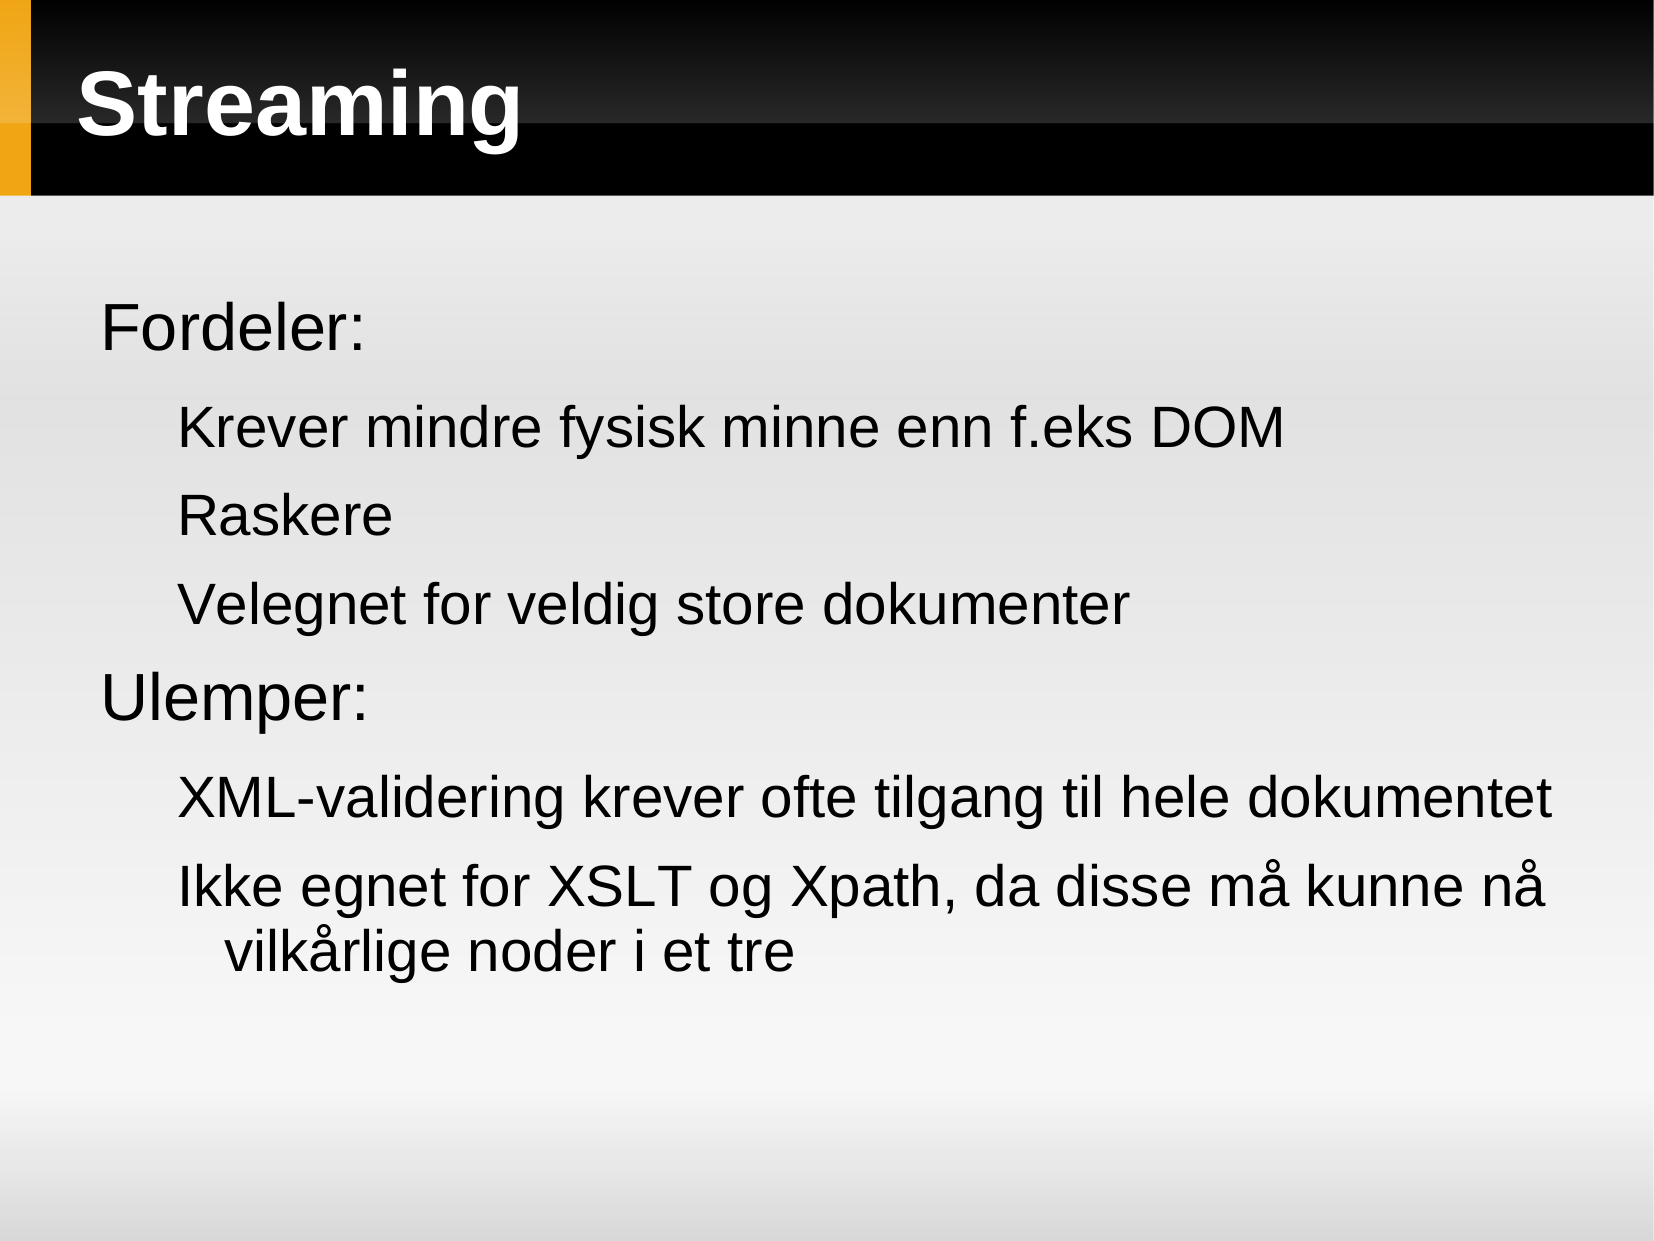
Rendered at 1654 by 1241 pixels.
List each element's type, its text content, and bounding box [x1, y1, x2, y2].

title Streaming [76, 7, 1565, 200]
picture [0, 0, 1654, 1241]
list Fordeler: Krever mindre fysisk minne enn f.eks DOM Raskere Velegnet for veldig store dokumenter Ulemper: XML-validering krever ofte tilgang til hele dokumentet Ikke egnet for XSLT og Xpath, da disse må kunne nå vilkårlige noder i et tre [82, 290, 1571, 1094]
